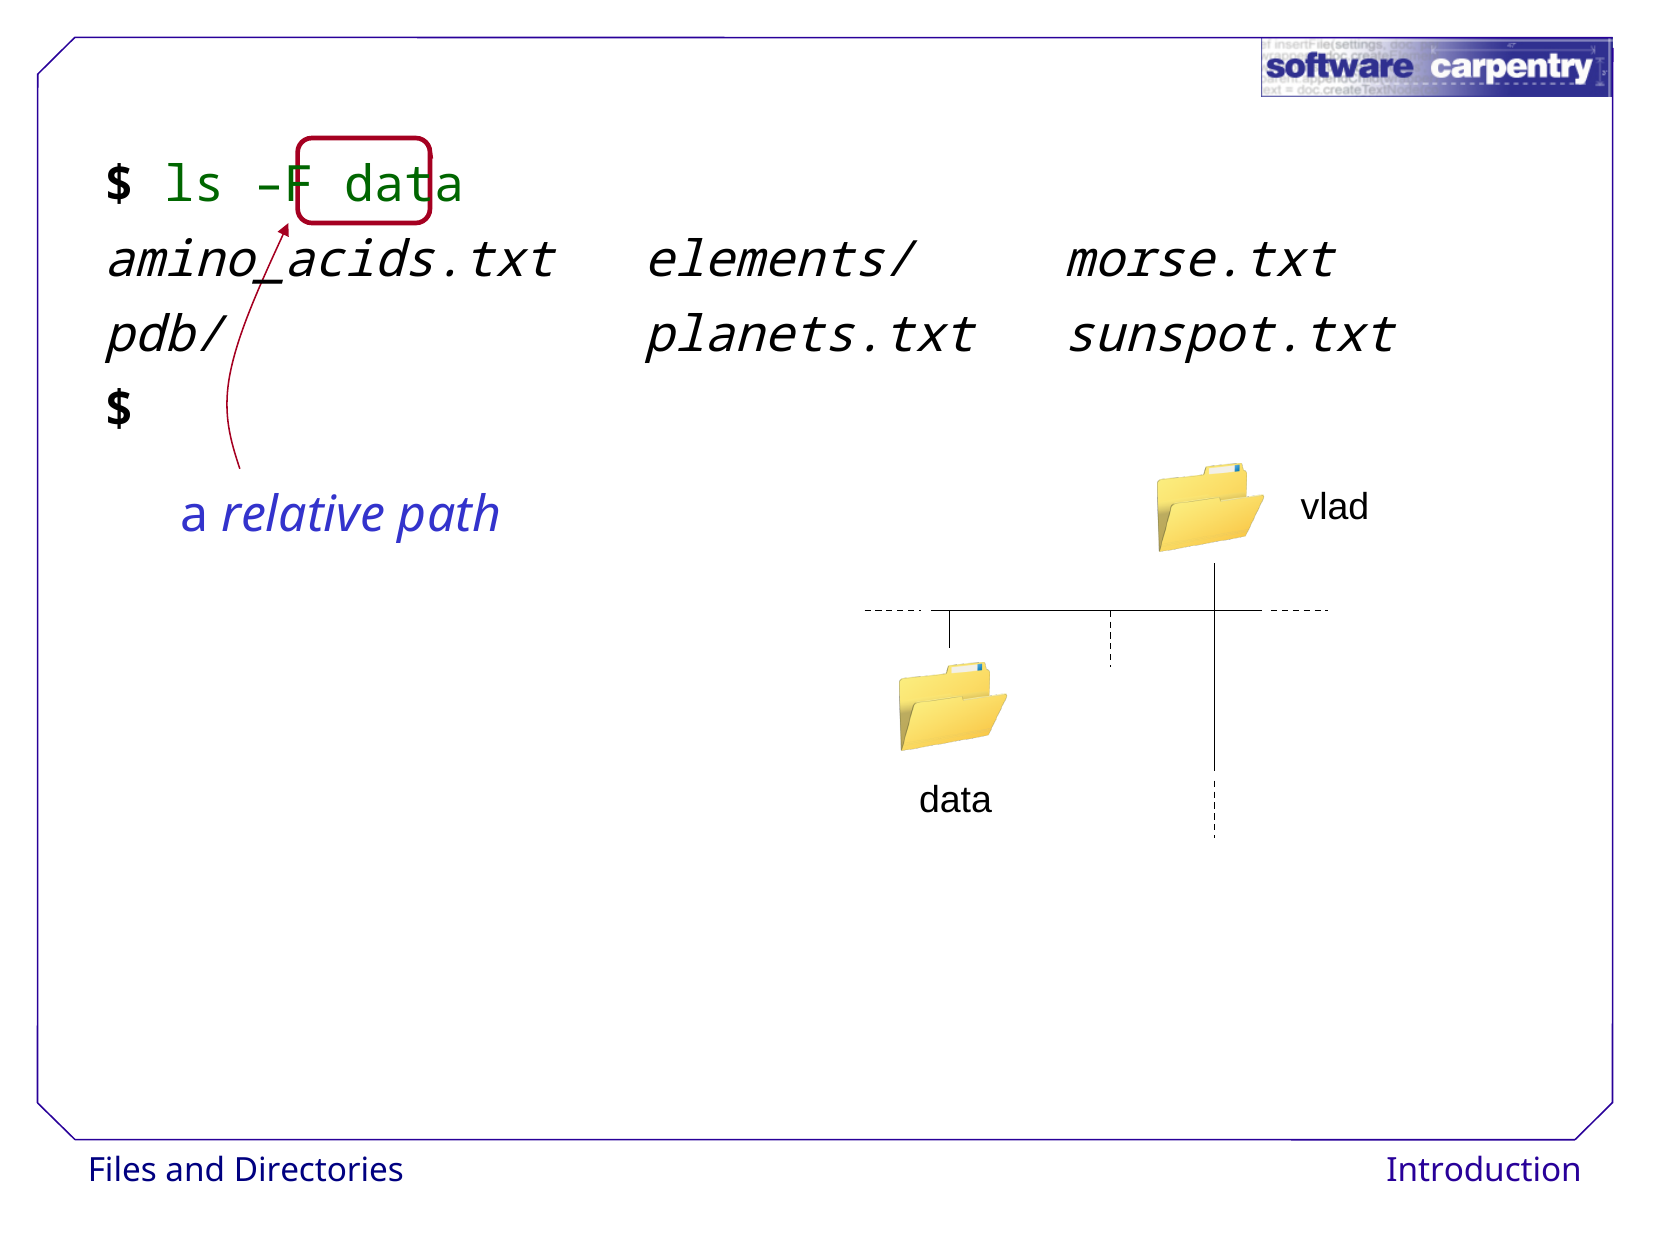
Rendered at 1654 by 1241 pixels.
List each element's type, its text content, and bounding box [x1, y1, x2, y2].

text_box $ ls –F data amino_acids.txt elements/ morse.txt pdb/ planets.txt sunspot.txt $ [89, 128, 1512, 1037]
picture [1261, 39, 1613, 97]
